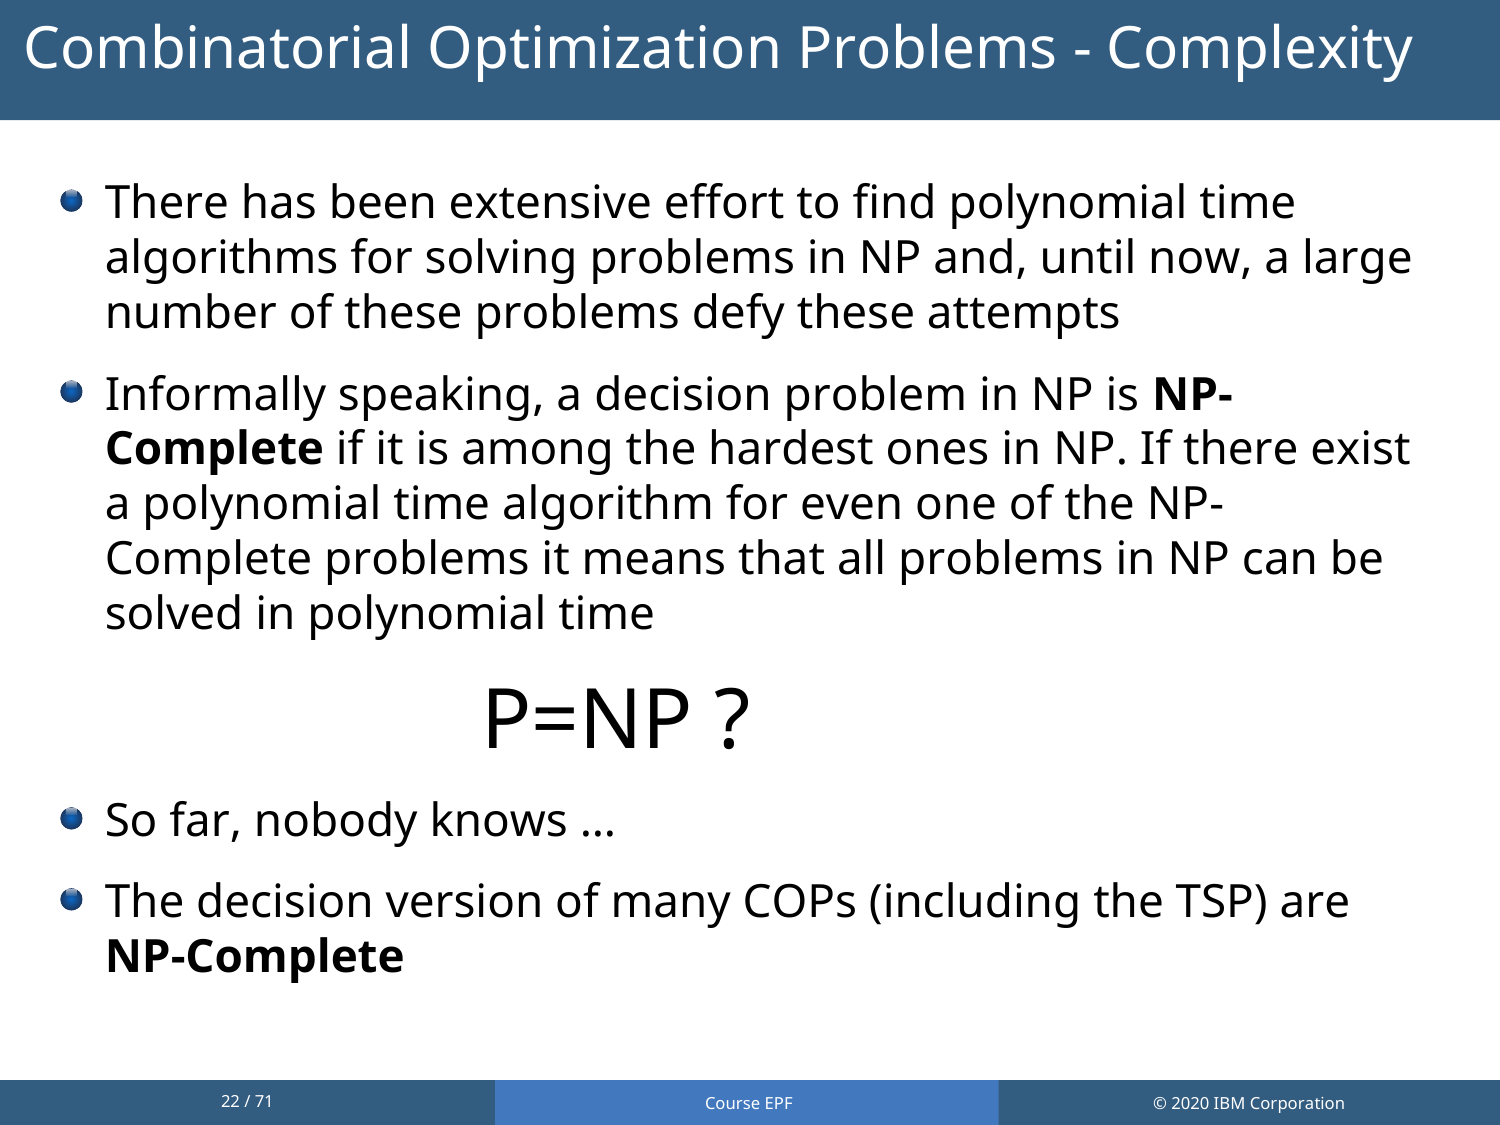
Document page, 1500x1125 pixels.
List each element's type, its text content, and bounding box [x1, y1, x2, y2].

list There has been extensive effort to find polynomial time algorithms for solving problems in NP and, until now, a large number of these problems defy these attempts Informally speaking, a decision problem in NP is NP-Complete if it is among the hardest ones in NP. If there exist a polynomial time algorithm for even one of the NP-Complete problems it means that all problems in NP can be solved in polynomial time P=NP ? So far, nobody knows … The decision version of many COPs (including the TSP) are NP-Complete [45, 165, 1441, 1071]
title Combinatorial Optimization Problems - Complexity [0, 0, 1500, 121]
